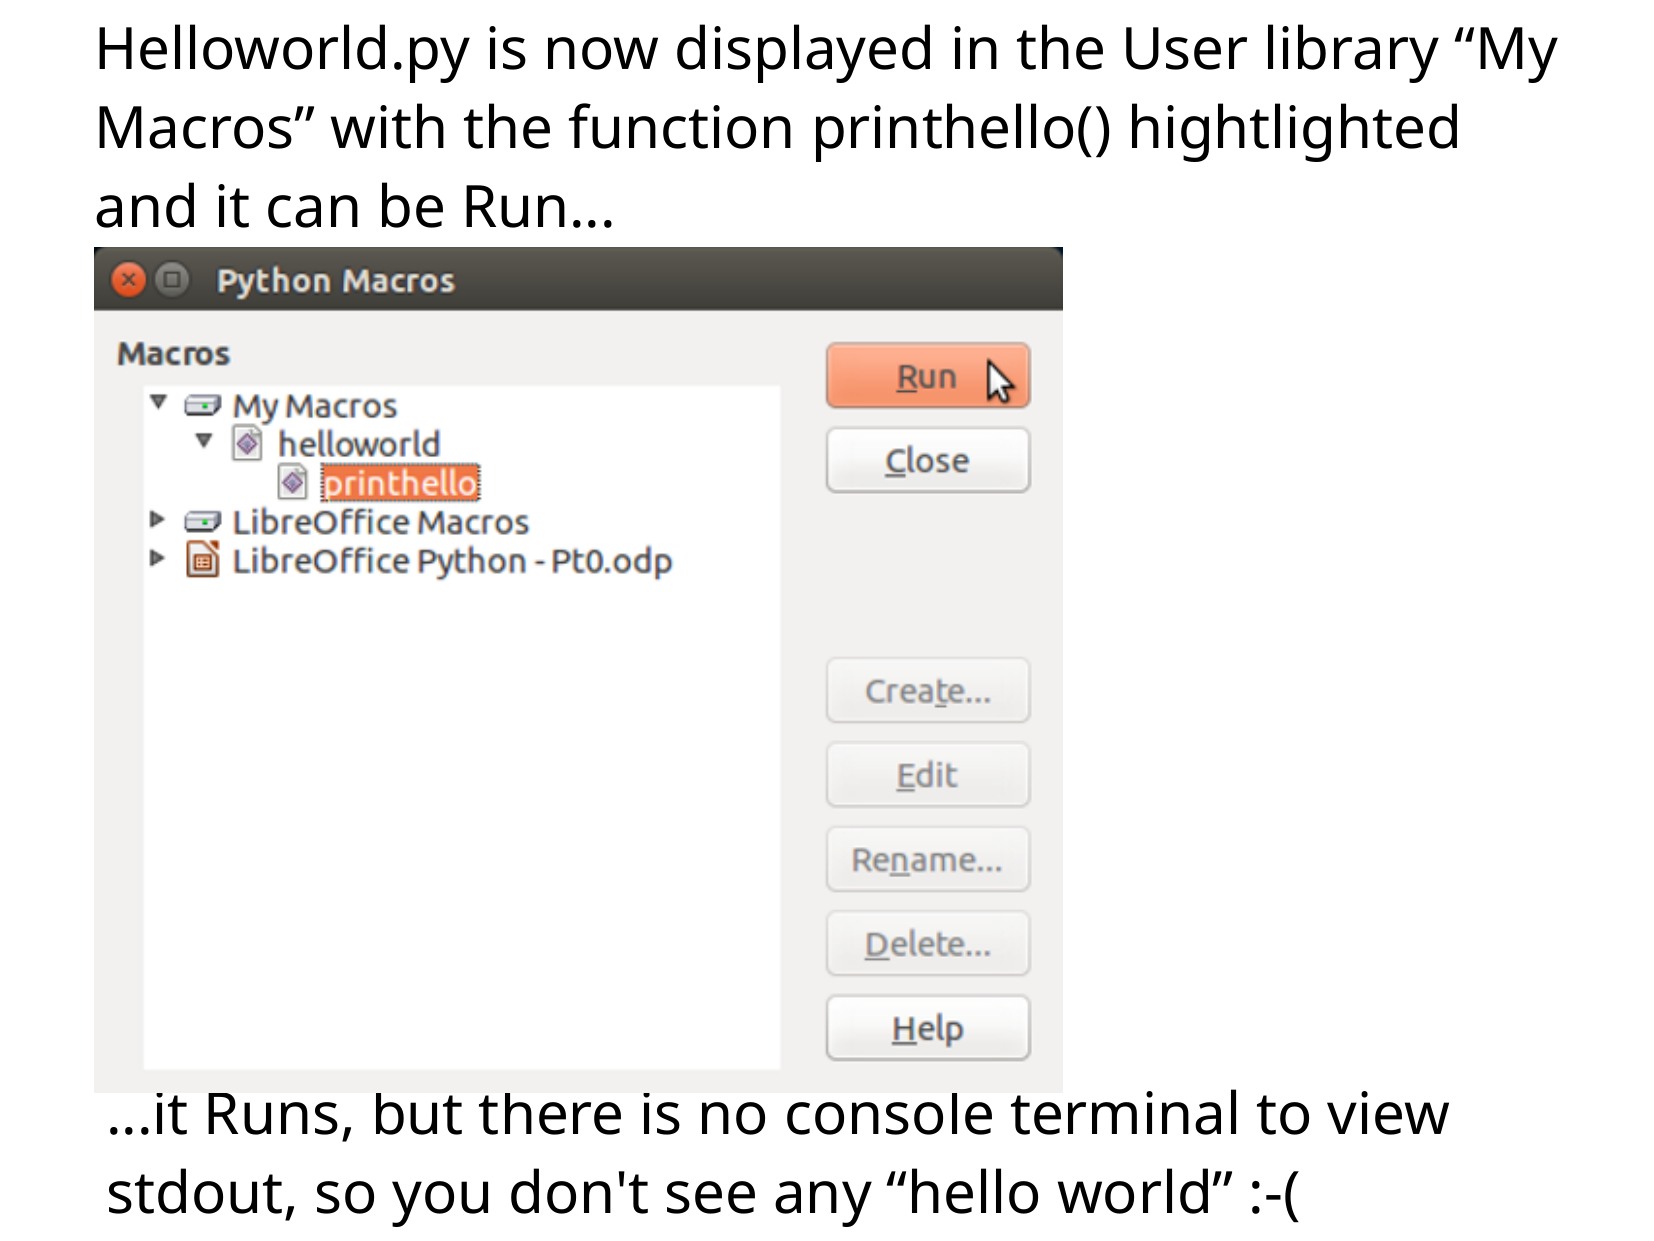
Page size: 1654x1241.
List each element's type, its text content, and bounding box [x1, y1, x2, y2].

title ...it Runs, but there is no console terminal to view stdout, so you don't see any “hello world” :-( [106, 1086, 1571, 1216]
picture [94, 247, 1063, 1093]
title Helloworld.py is now displayed in the User library “My Macros” with the function printhello() hightlighted and it can be Run... [94, 29, 1560, 223]
